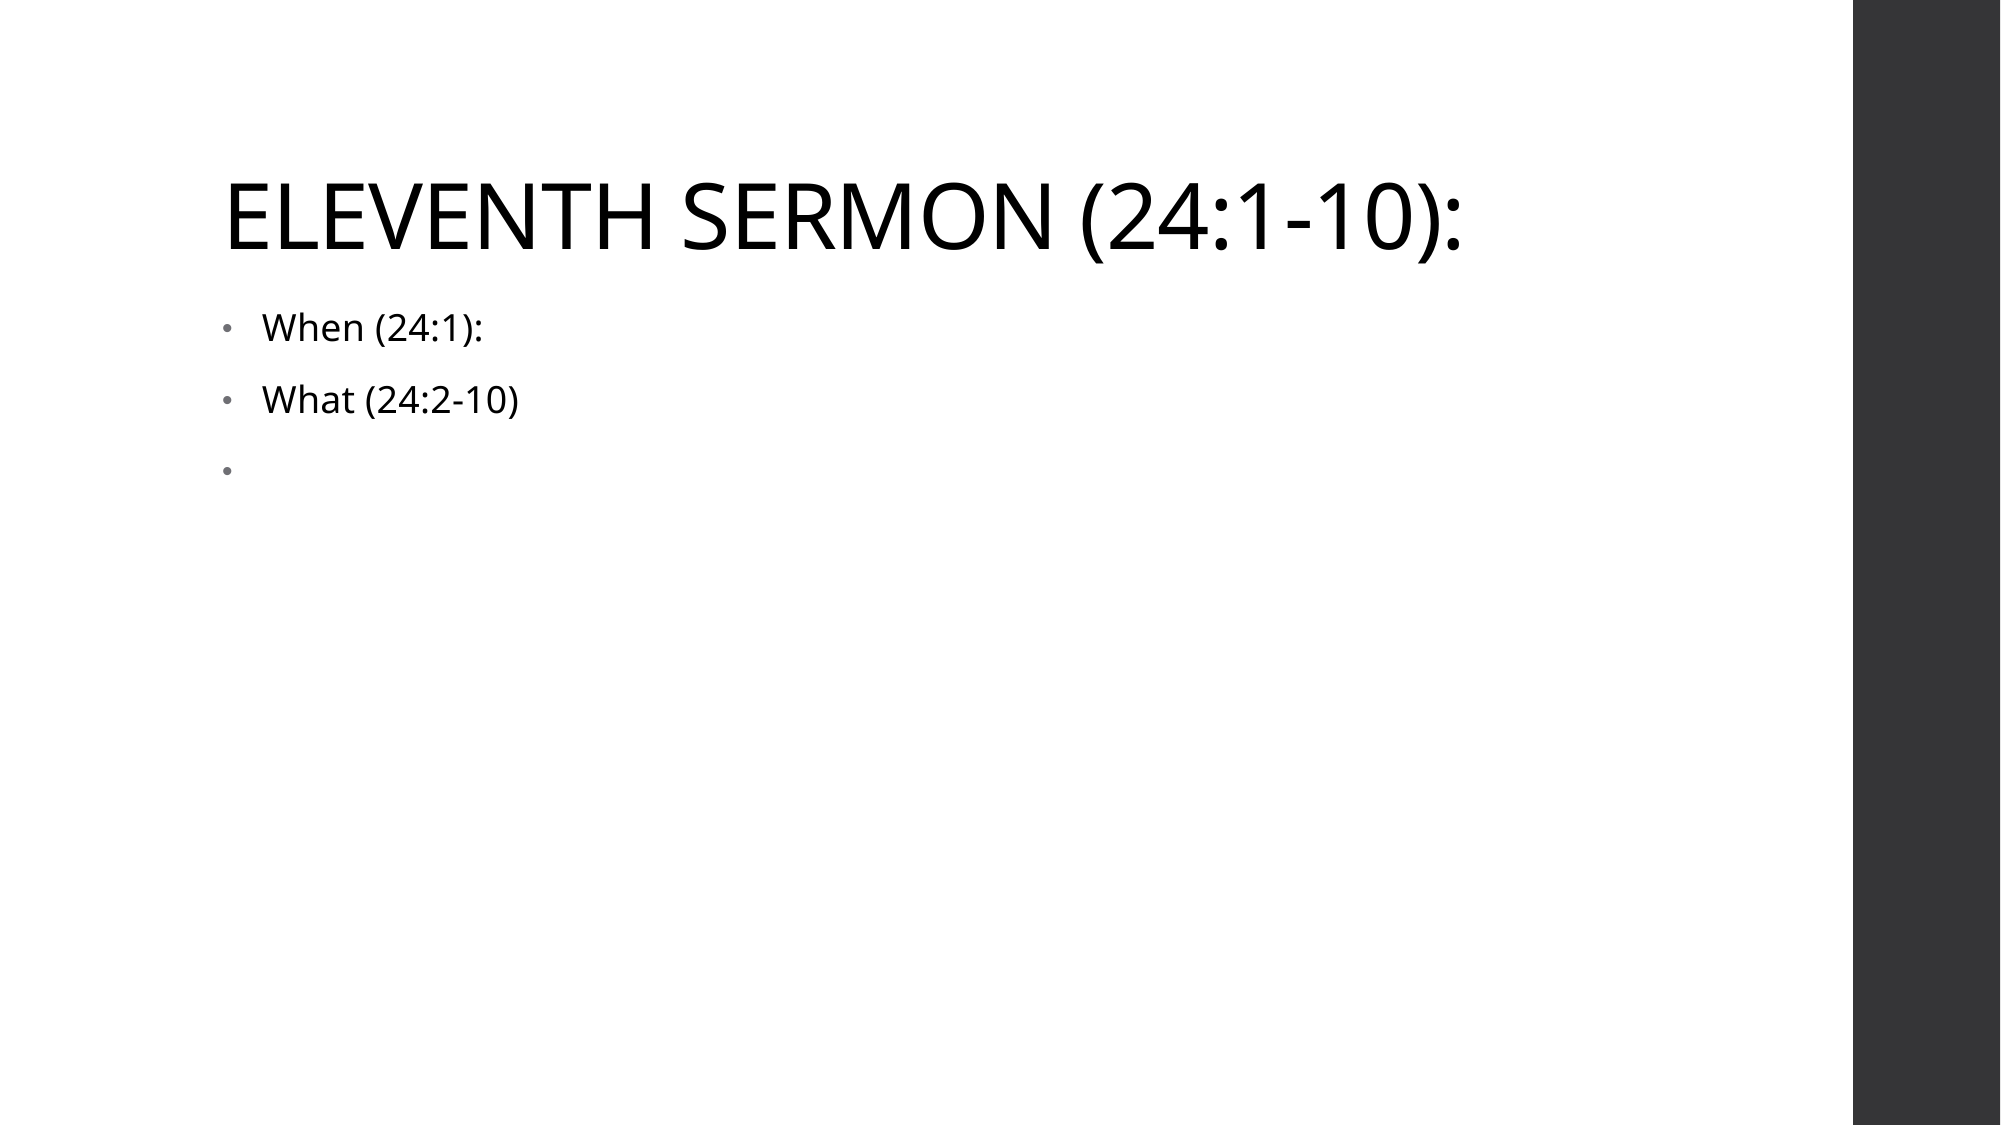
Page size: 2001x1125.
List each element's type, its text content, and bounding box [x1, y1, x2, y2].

list When (24:1): What (24:2-10) [206, 299, 1617, 1014]
title ELEVENTH SERMON (24:1-10): [206, 60, 1797, 278]
